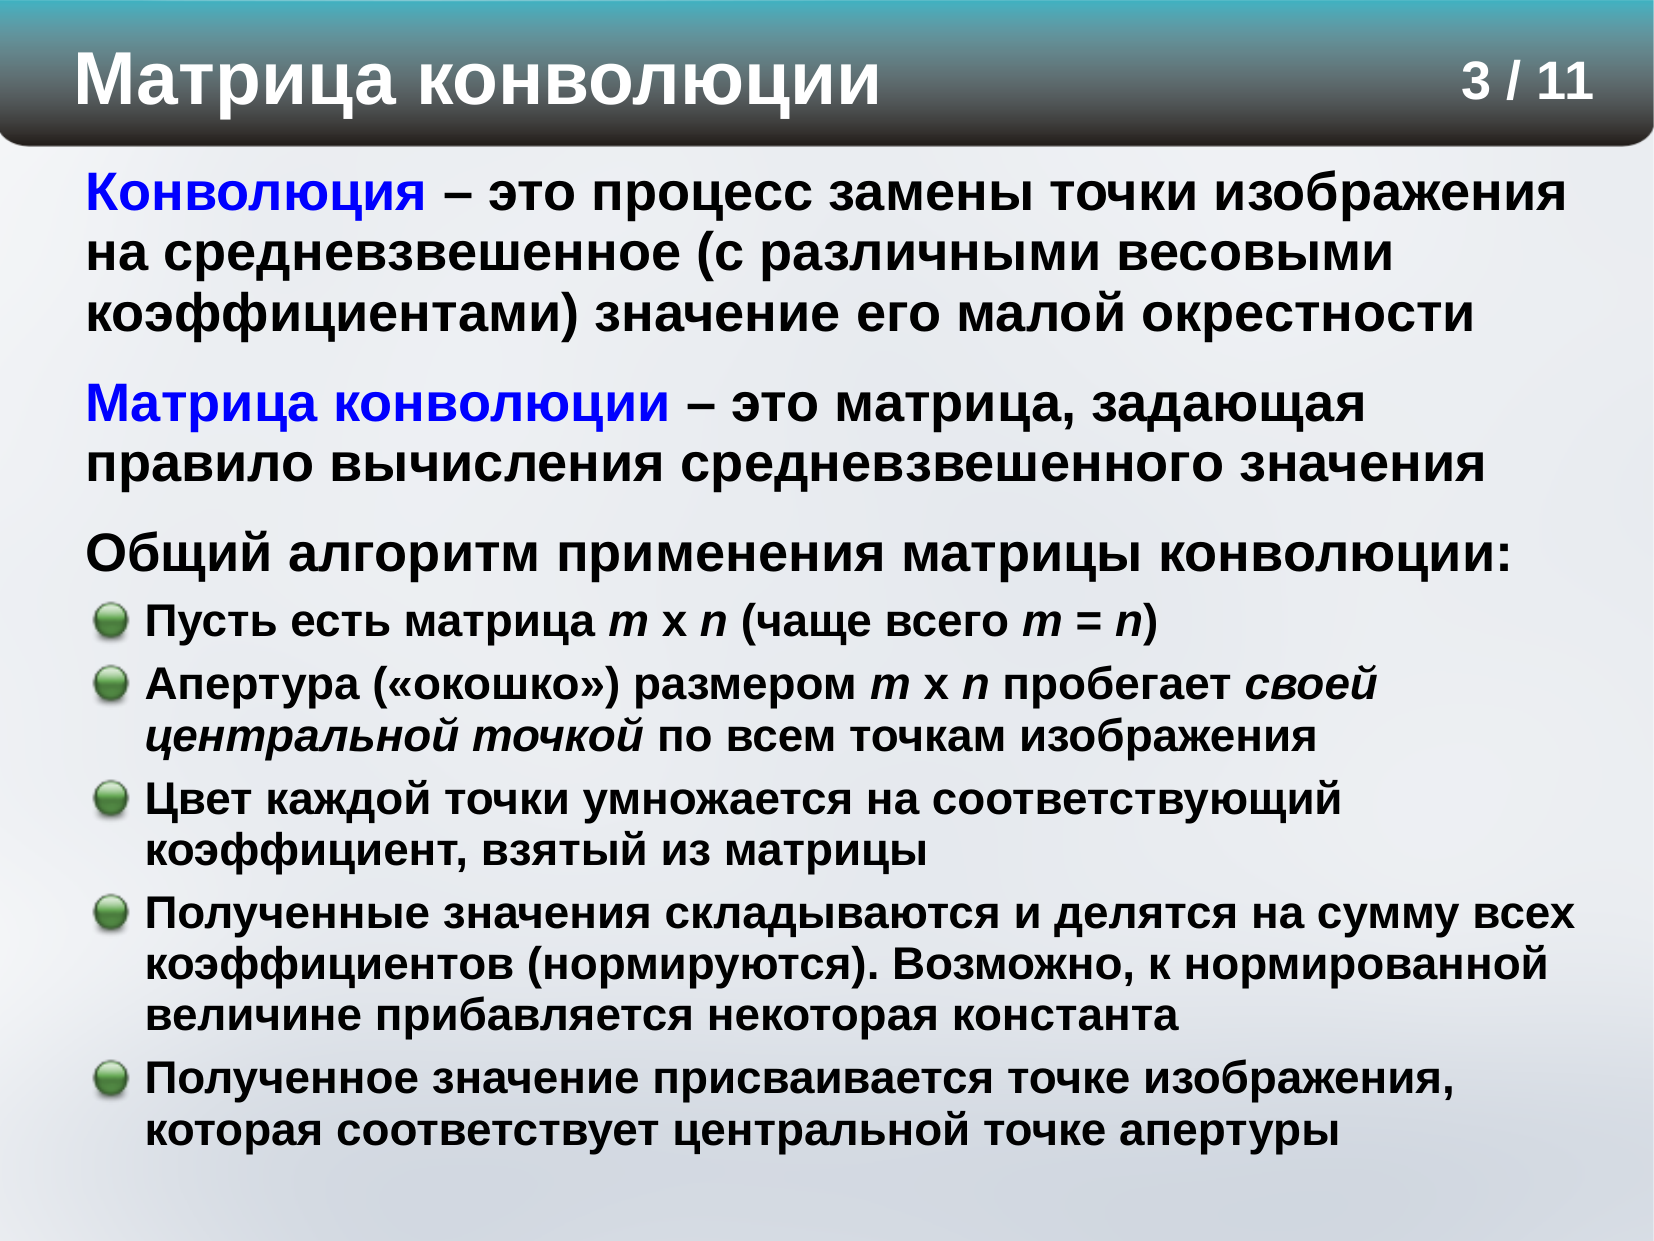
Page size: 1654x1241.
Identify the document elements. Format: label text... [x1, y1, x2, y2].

text_box <номер> / 11 [1446, 42, 1654, 179]
text_box Конволюция – это процесс замены точки изображения на средневзвешенное (с различными весовыми коэффициентами) значение его малой окрестности Матрица конволюции – это матрица, задающая правило вычисления средневзвешенного значения Общий алгоритм применения матрицы конволюции: Пусть есть матрица m x n (чаще всего m = n) Апертура («окошко») размером m x n пробегает своей центральной точкой по всем точкам изображения Цвет каждой точки умножается на соответствующий коэффициент, взятый из матрицы Полученные значения складываются и делятся на сумму всех коэффициентов (нормируются). Возможно, к нормированной величине прибавляется некоторая константа Полученное значение присваивается точке изображения, которая соответствует центральной точке апертуры [70, 153, 1595, 1163]
picture [0, 0, 1654, 1241]
text_box Матрица конволюции [59, 29, 1418, 129]
